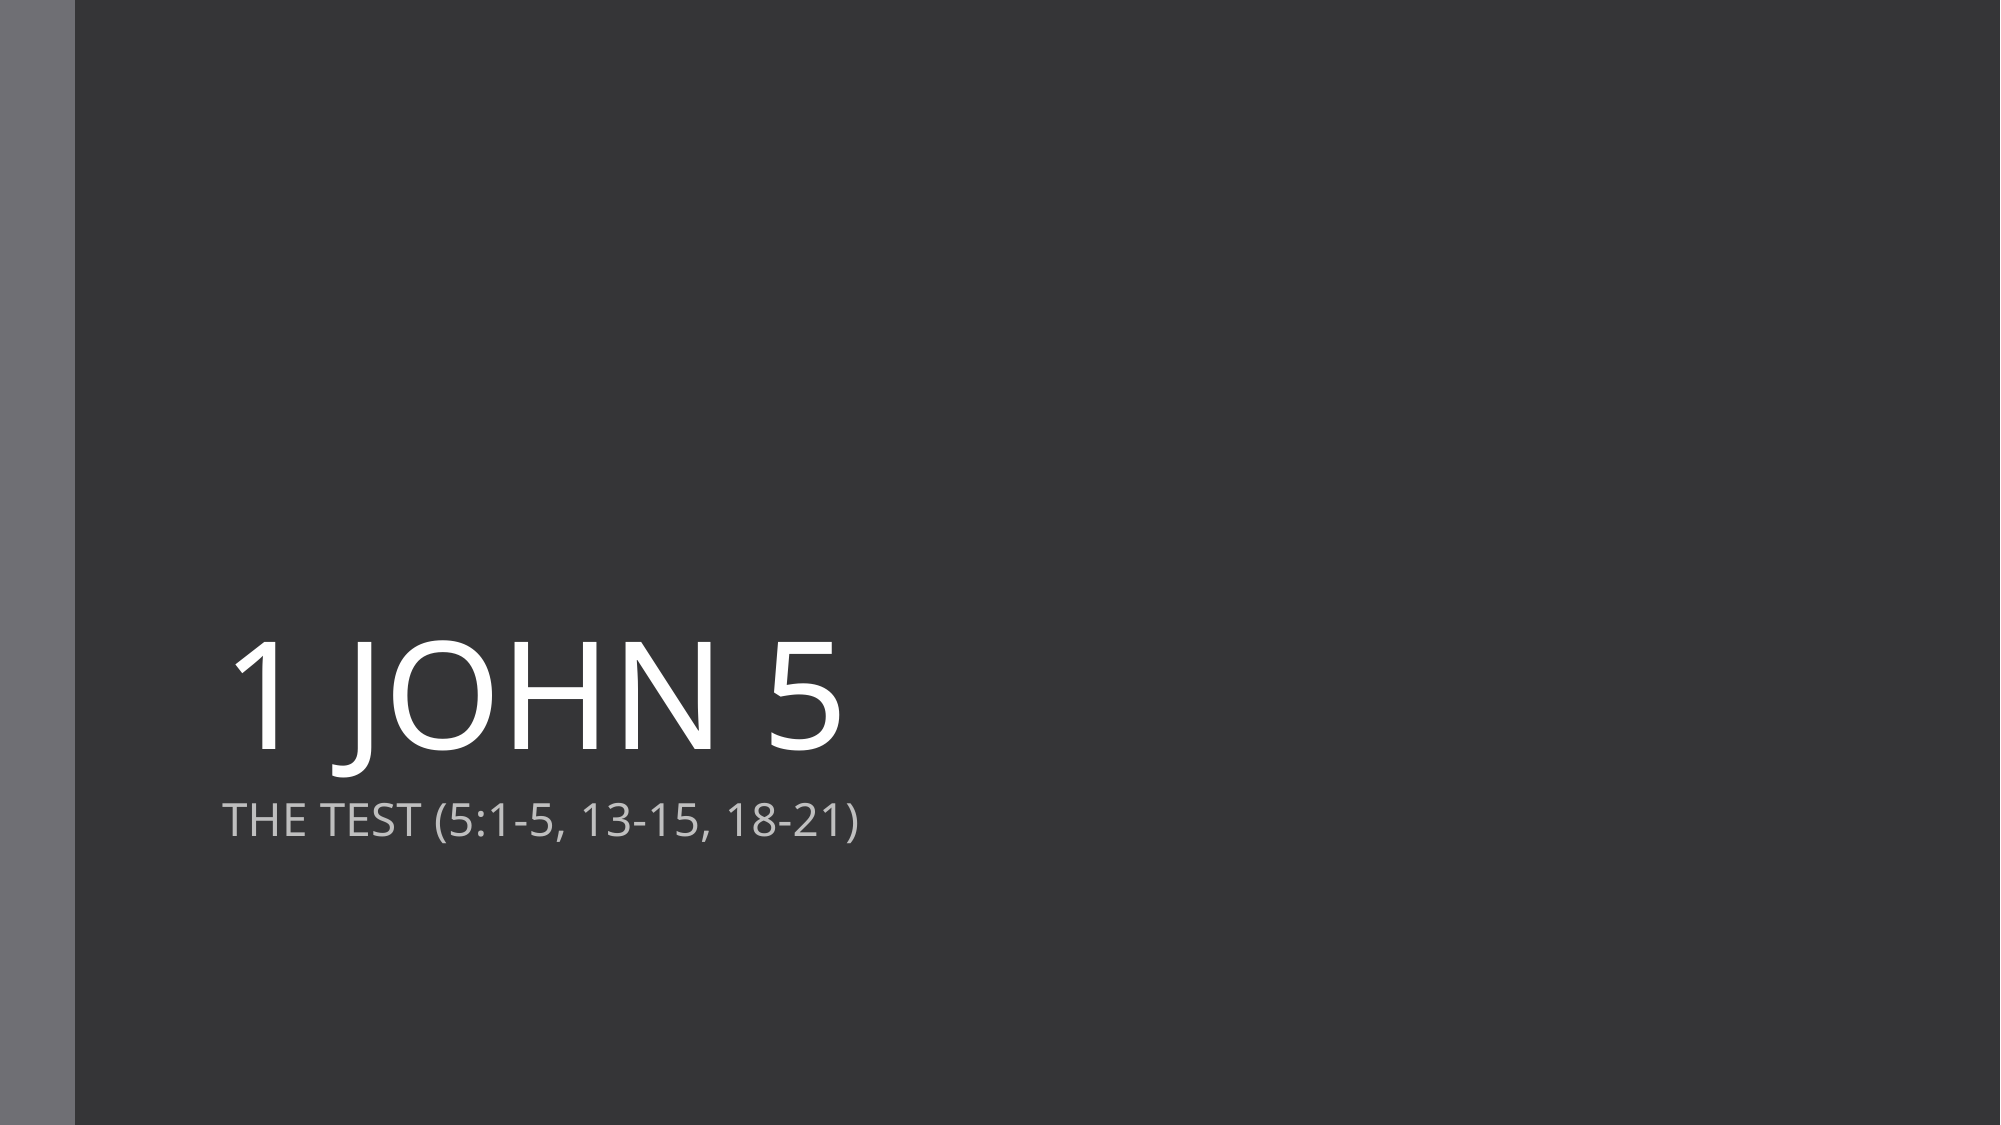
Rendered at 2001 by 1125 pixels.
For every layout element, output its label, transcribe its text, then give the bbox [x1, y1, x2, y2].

title 1 JOHN 5 [206, 124, 1752, 787]
subtitle THE TEST (5:1-5, 13-15, 18-21) [206, 787, 1752, 1066]
